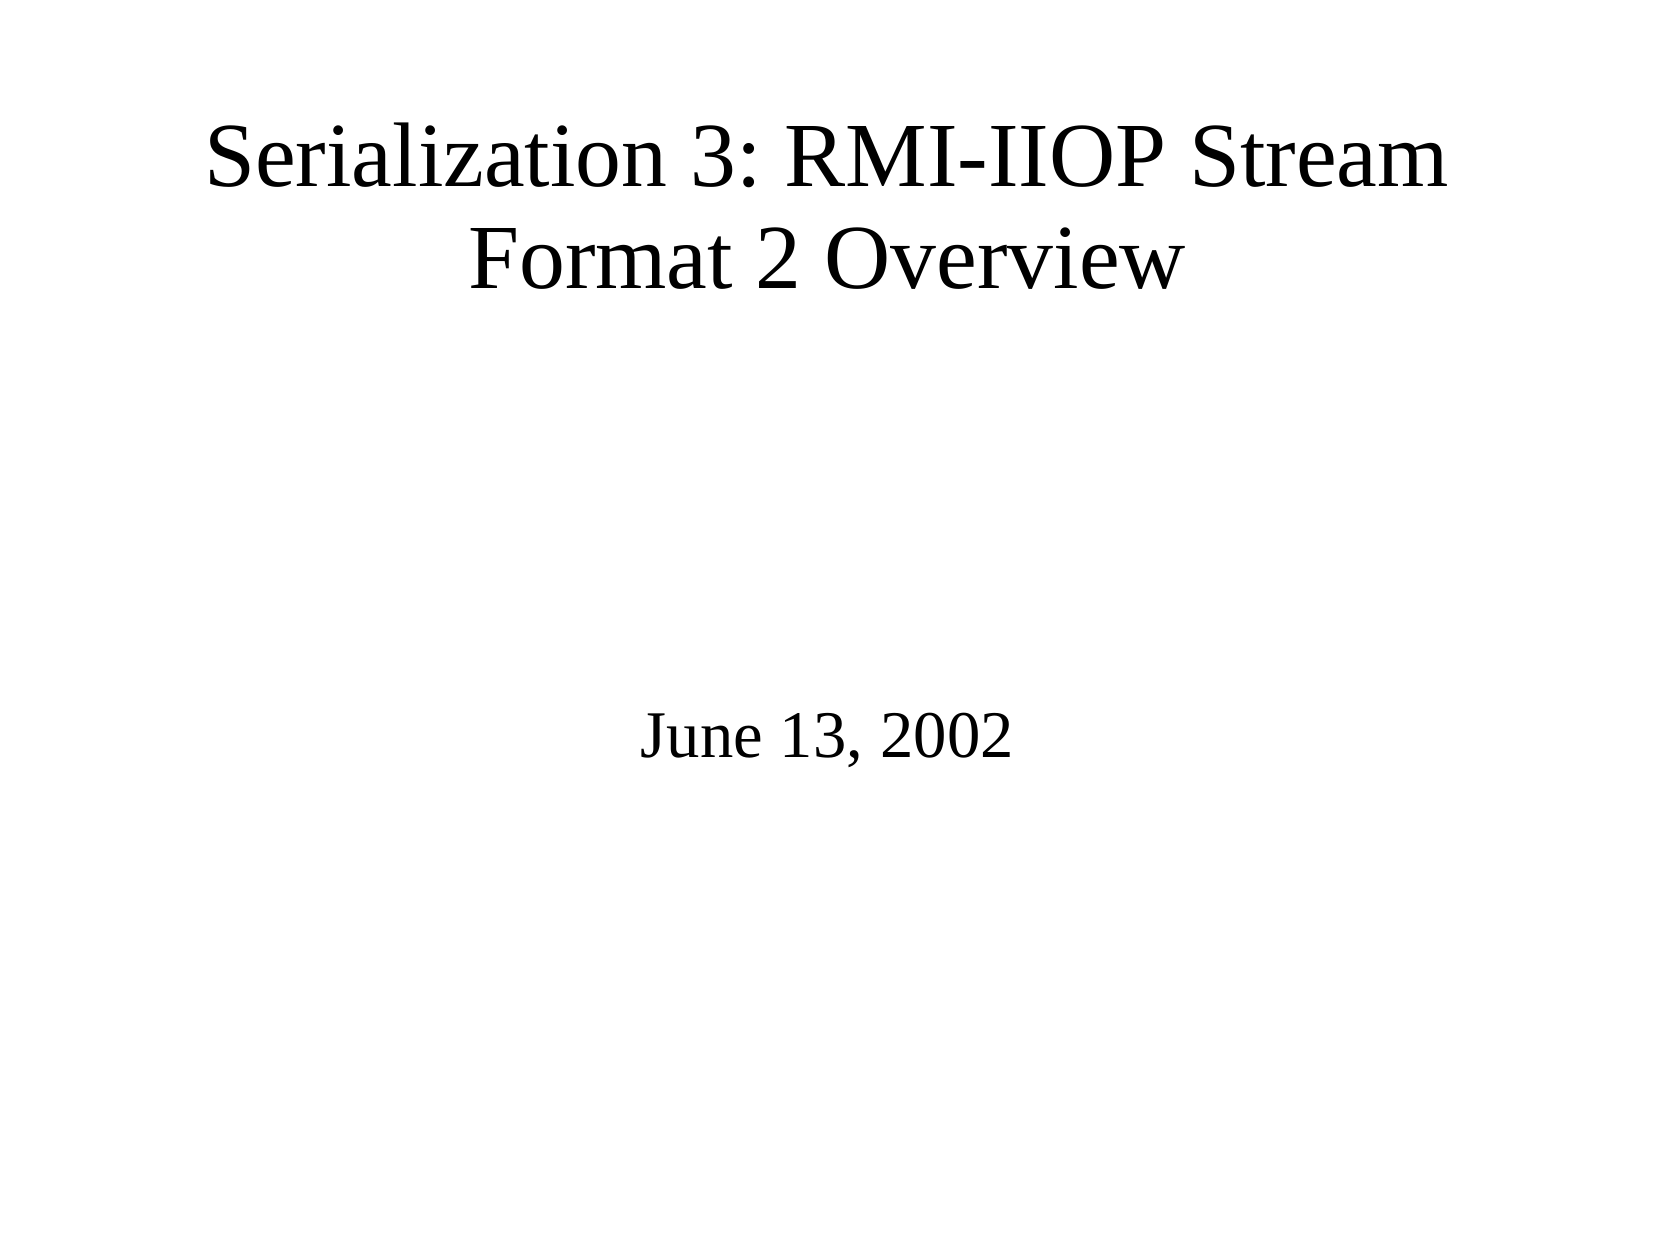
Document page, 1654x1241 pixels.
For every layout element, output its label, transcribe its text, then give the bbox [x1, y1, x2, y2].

title Serialization 3: RMI-IIOP Stream Format 2 Overview [121, 95, 1534, 318]
subtitle June 13, 2002 [121, 344, 1534, 1127]
